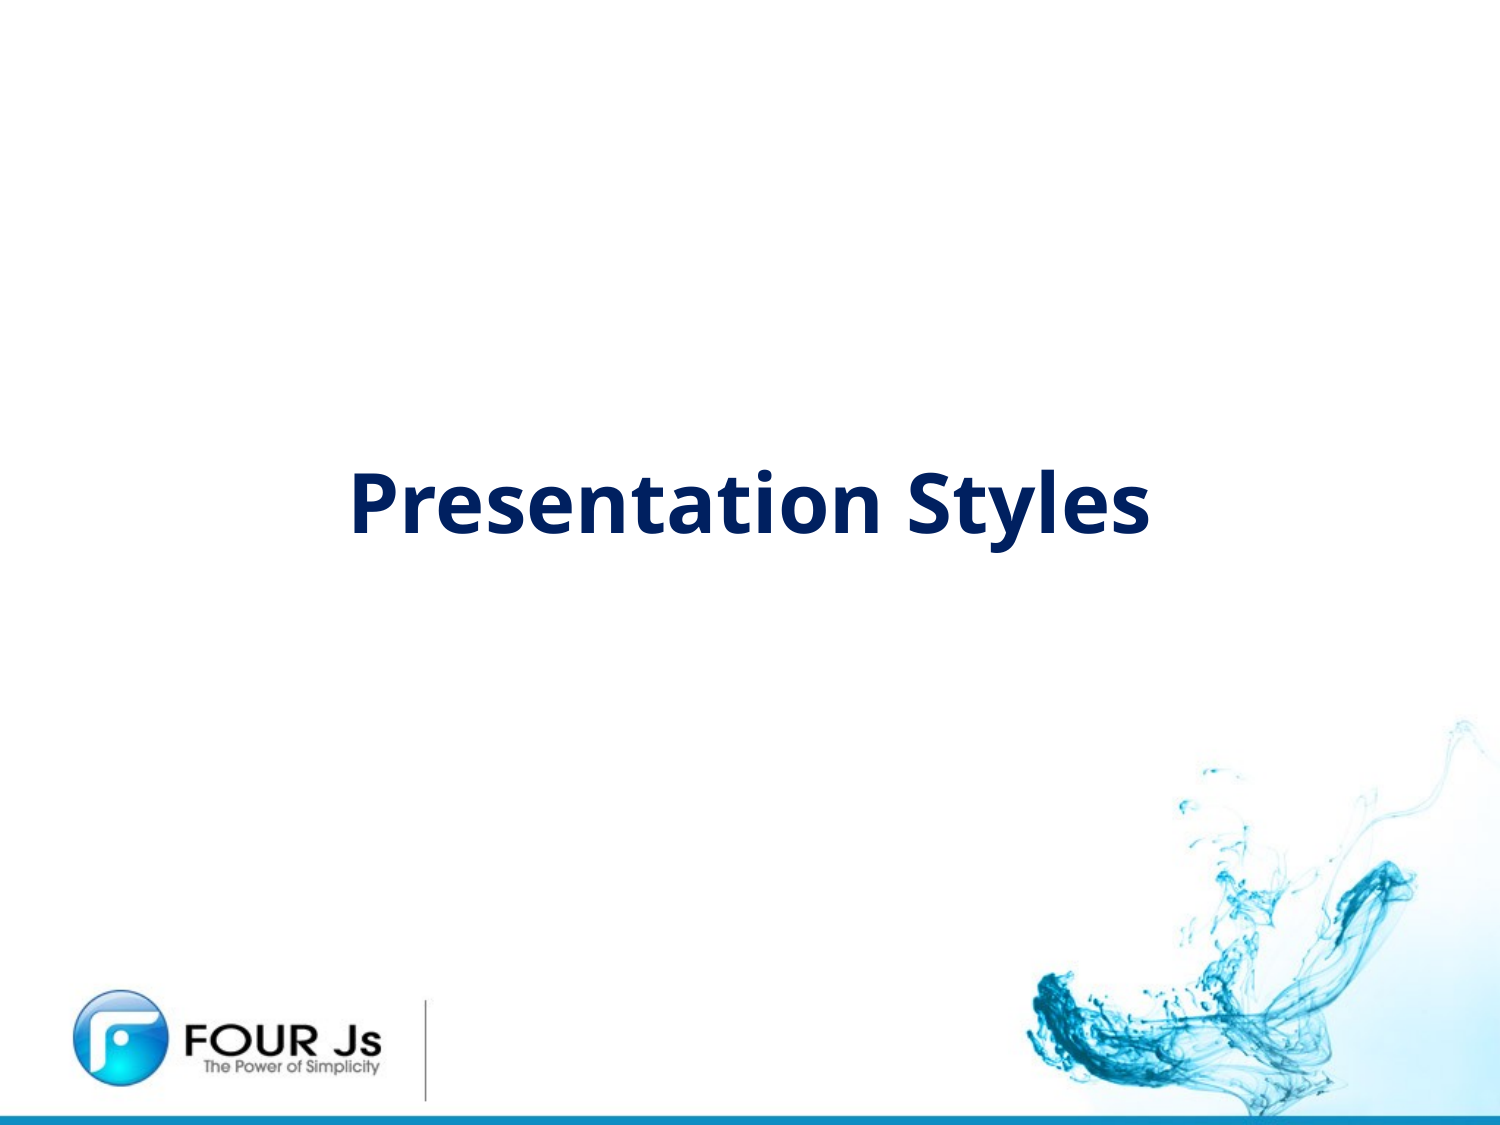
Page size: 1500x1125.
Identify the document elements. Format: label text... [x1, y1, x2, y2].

title Presentation Styles [112, 337, 1388, 663]
picture [0, 0, 1500, 1122]
